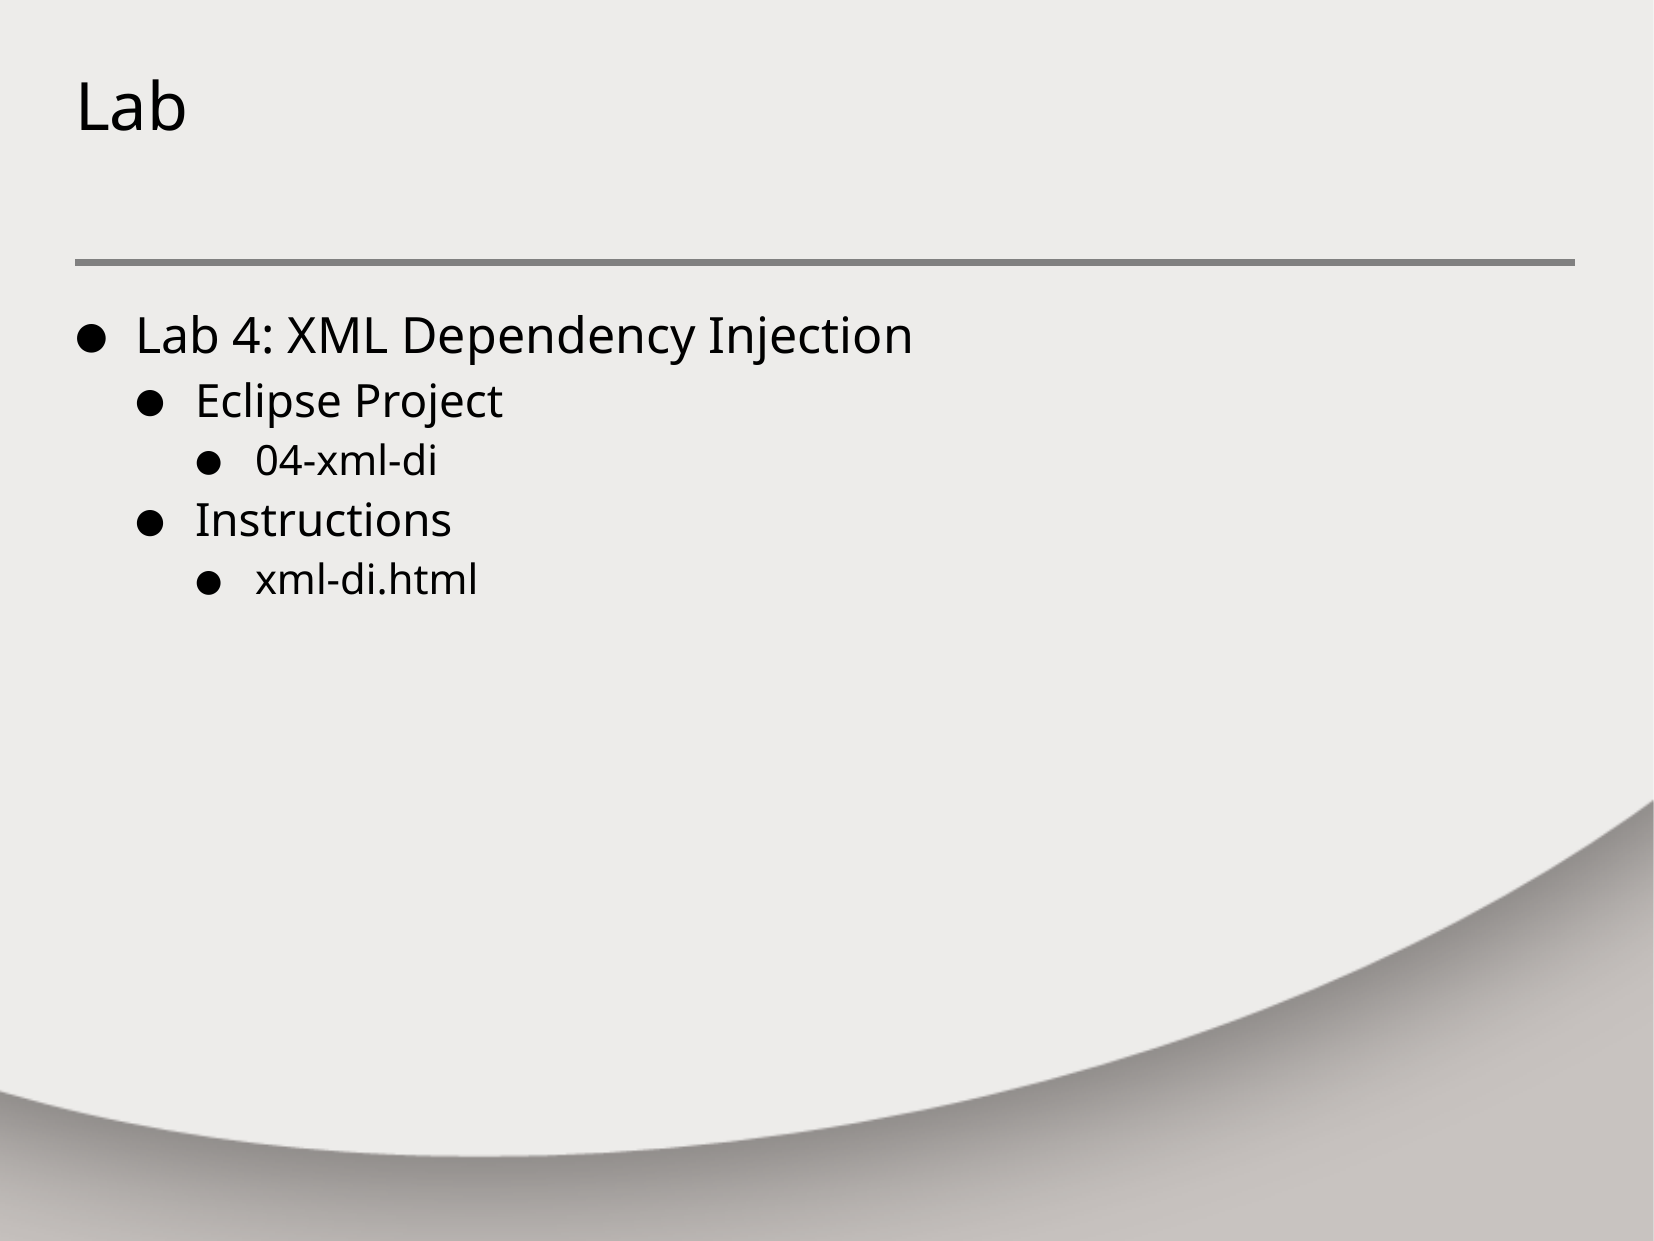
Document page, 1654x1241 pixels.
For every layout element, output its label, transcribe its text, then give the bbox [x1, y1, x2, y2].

list Lab 4: XML Dependency Injection Eclipse Project 04-xml-di Instructions xml-di.html [75, 300, 1576, 1163]
title Lab [75, 75, 1576, 226]
picture [0, 0, 1654, 1241]
